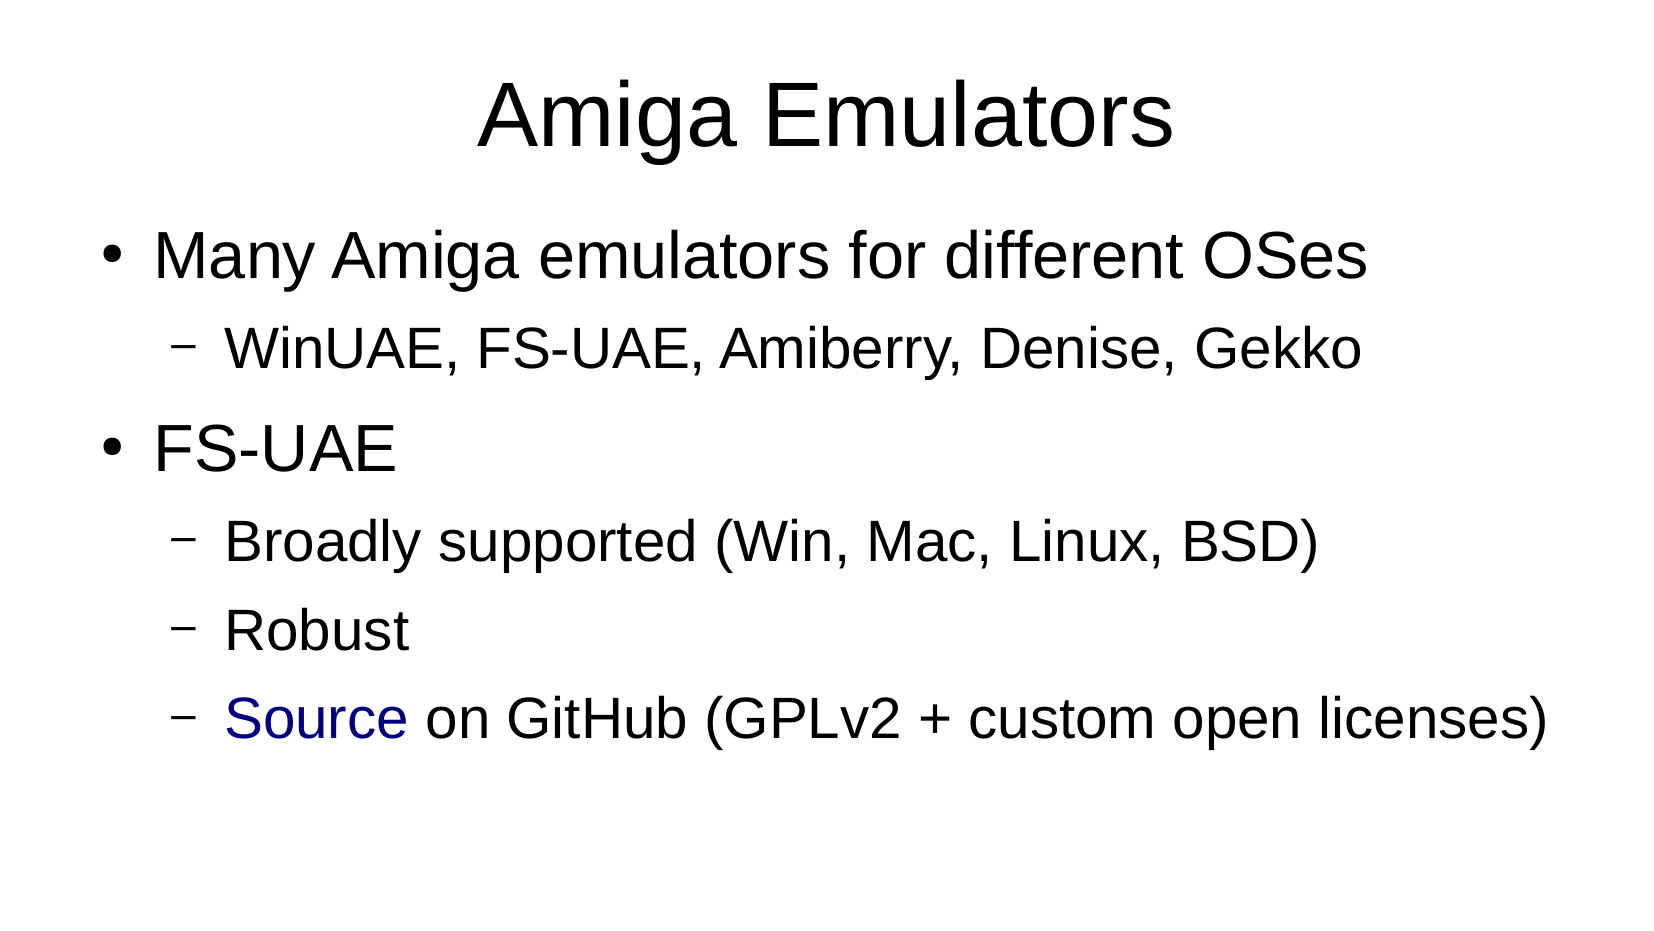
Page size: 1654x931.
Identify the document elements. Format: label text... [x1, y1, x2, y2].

title Amiga Emulators [82, 37, 1571, 193]
list Many Amiga emulators for different OSes WinUAE, FS-UAE, Amiberry, Denise, Gekko FS-UAE Broadly supported (Win, Mac, Linux, BSD) Robust Source on GitHub (GPLv2 + custom open licenses) [82, 217, 1571, 758]
